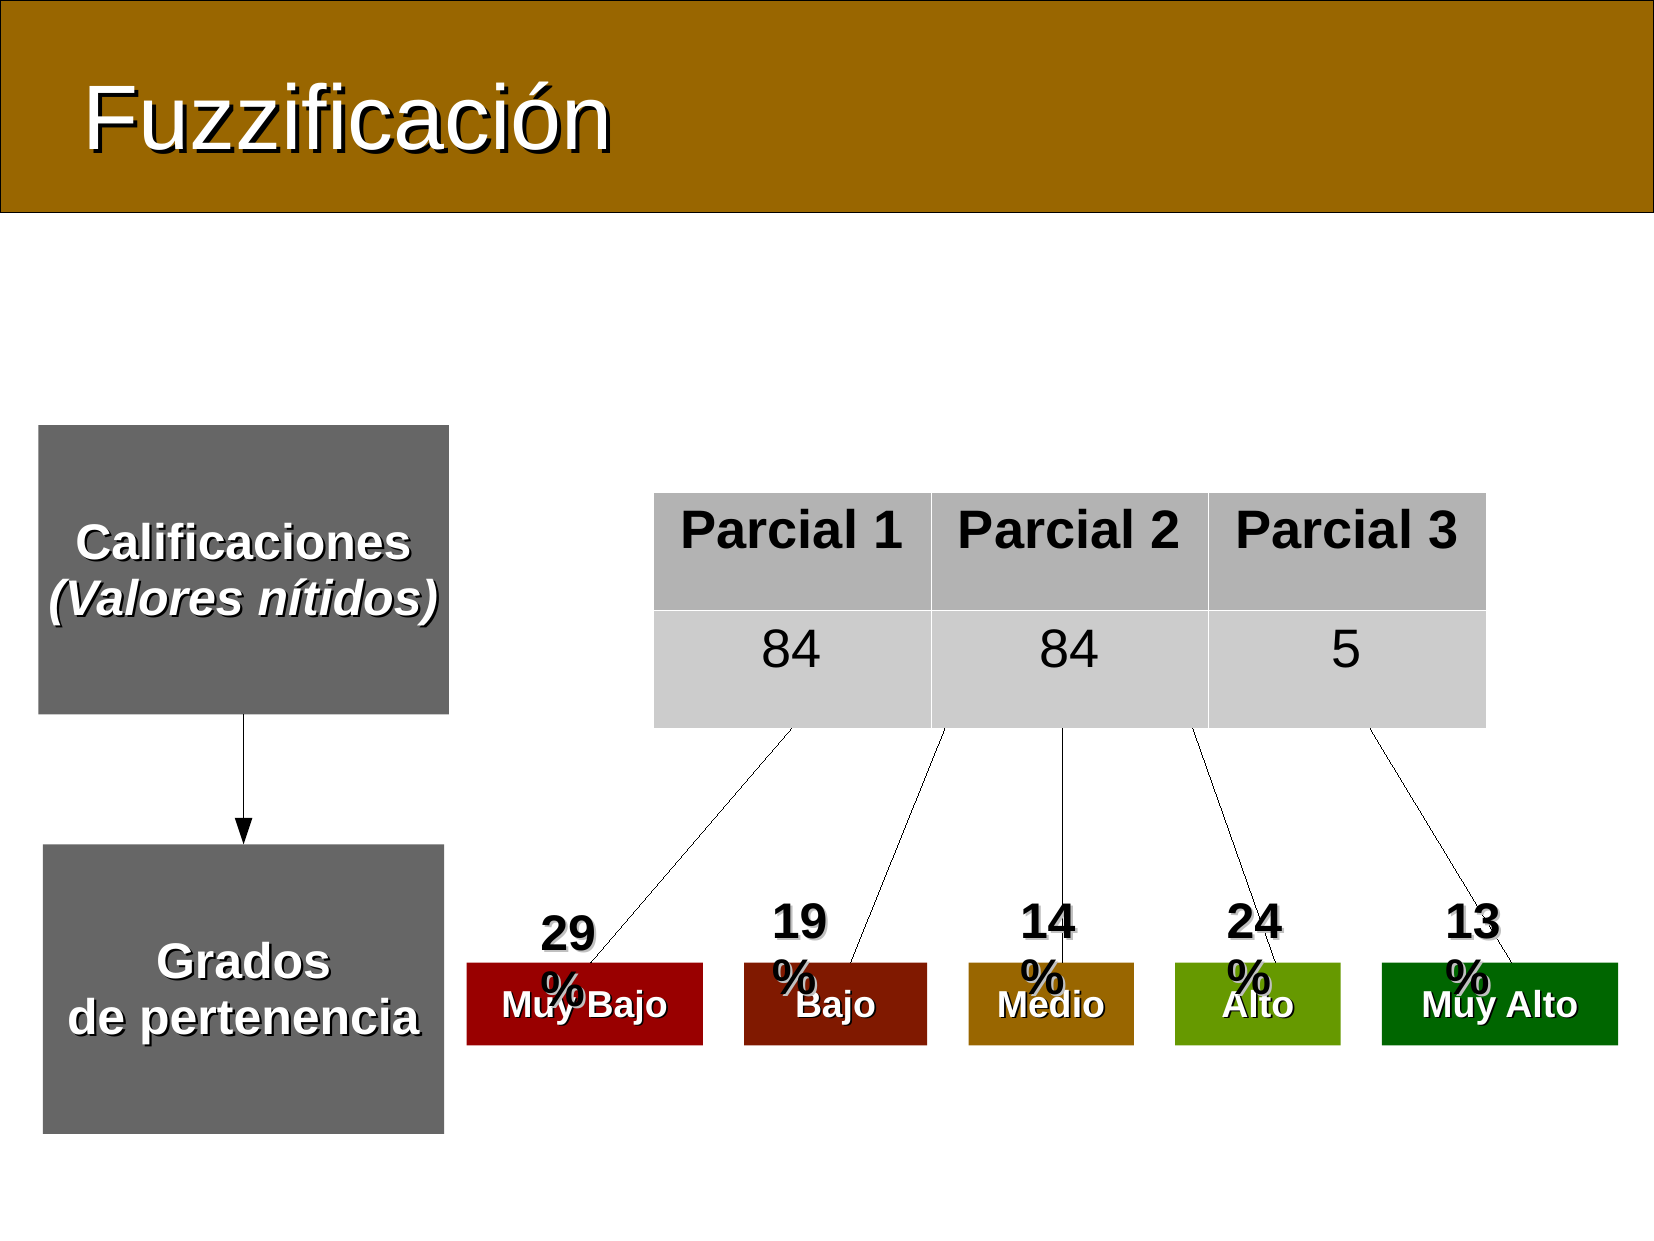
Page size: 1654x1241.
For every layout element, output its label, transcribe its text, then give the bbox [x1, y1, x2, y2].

text_box 13% [1430, 885, 1560, 981]
text_box Calificaciones (Valores nítidos) [38, 425, 449, 715]
text_box Muy Alto [1381, 962, 1619, 1046]
text_box 29% [525, 897, 655, 969]
table_header Parcial 3 [1209, 493, 1486, 610]
title Fuzzificación [82, 15, 1607, 221]
table_cell 84 [932, 611, 1208, 728]
text_box 24% [1211, 885, 1341, 981]
text_box Medio [968, 962, 1134, 1046]
table_cell 5 [1209, 611, 1486, 728]
text_box Grados de pertenencia [42, 844, 445, 1134]
text_box 19% [757, 885, 886, 981]
table_cell 84 [654, 611, 931, 728]
text_box Alto [1175, 962, 1341, 1046]
table_header Parcial 2 [932, 493, 1208, 610]
text_box 14% [1005, 885, 1134, 981]
text_box [0, 0, 1654, 213]
table_header Parcial 1 [654, 493, 931, 610]
text_box Bajo [744, 962, 928, 1046]
text_box Muy Bajo [466, 962, 703, 1046]
